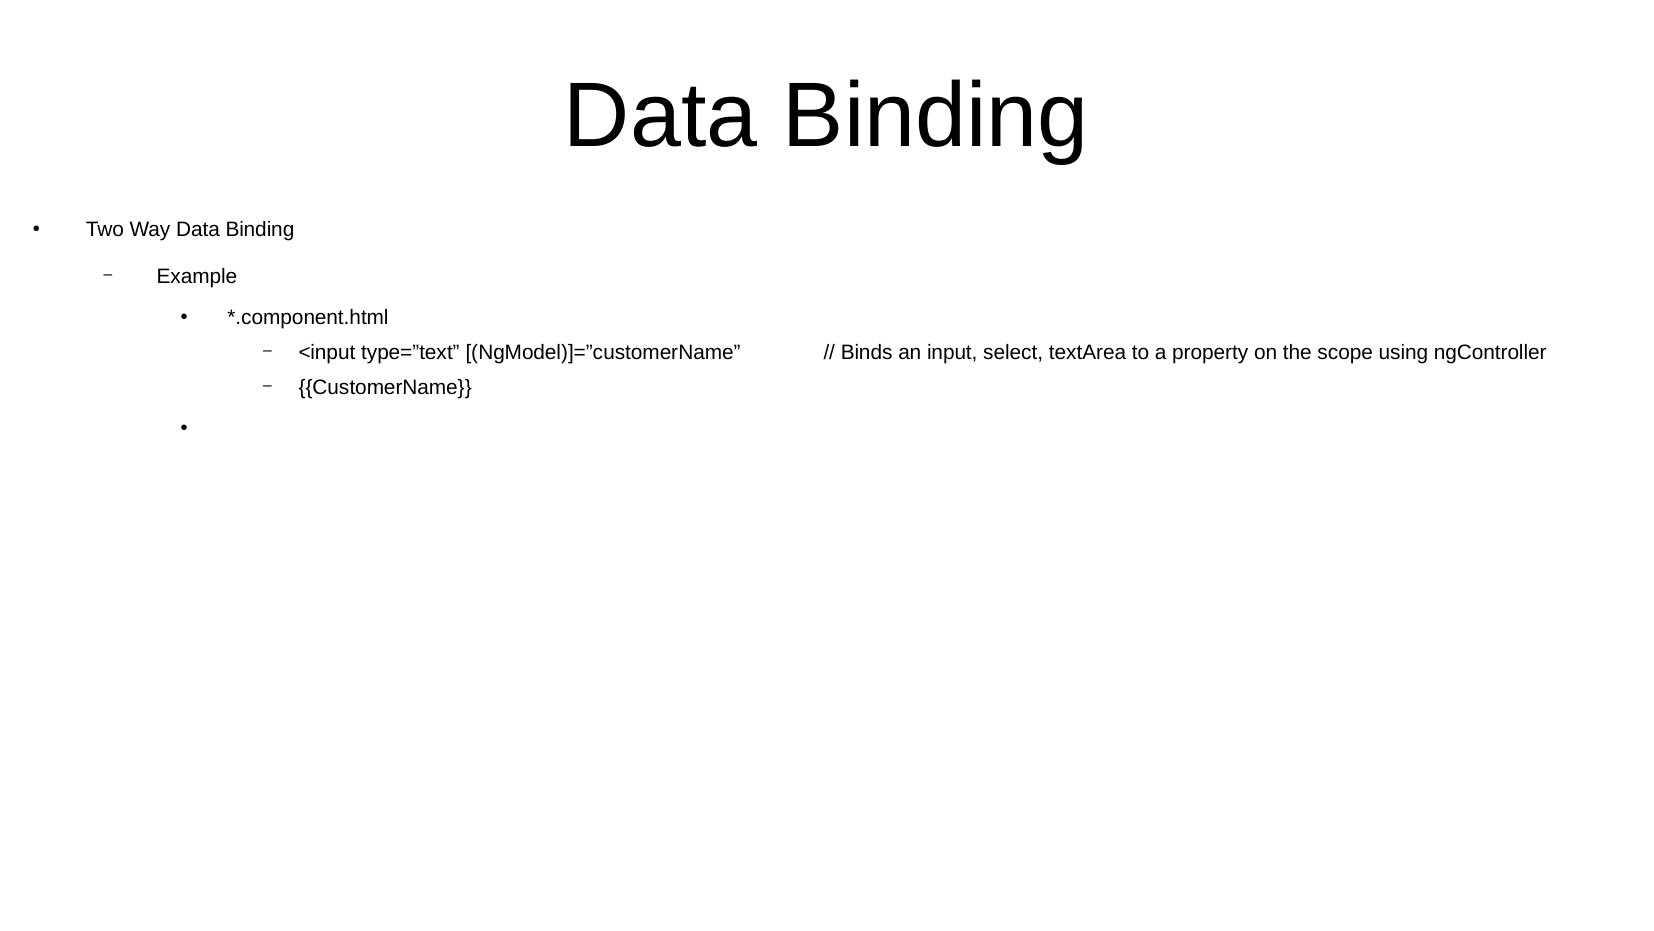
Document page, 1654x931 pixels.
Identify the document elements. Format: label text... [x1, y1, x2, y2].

title Data Binding [82, 37, 1571, 193]
list Two Way Data Binding Example *.component.html <input type=”text” [(NgModel)]=”customerName” // Binds an input, select, textArea to a property on the scope using ngController {{CustomerName}} [15, 217, 1571, 916]
